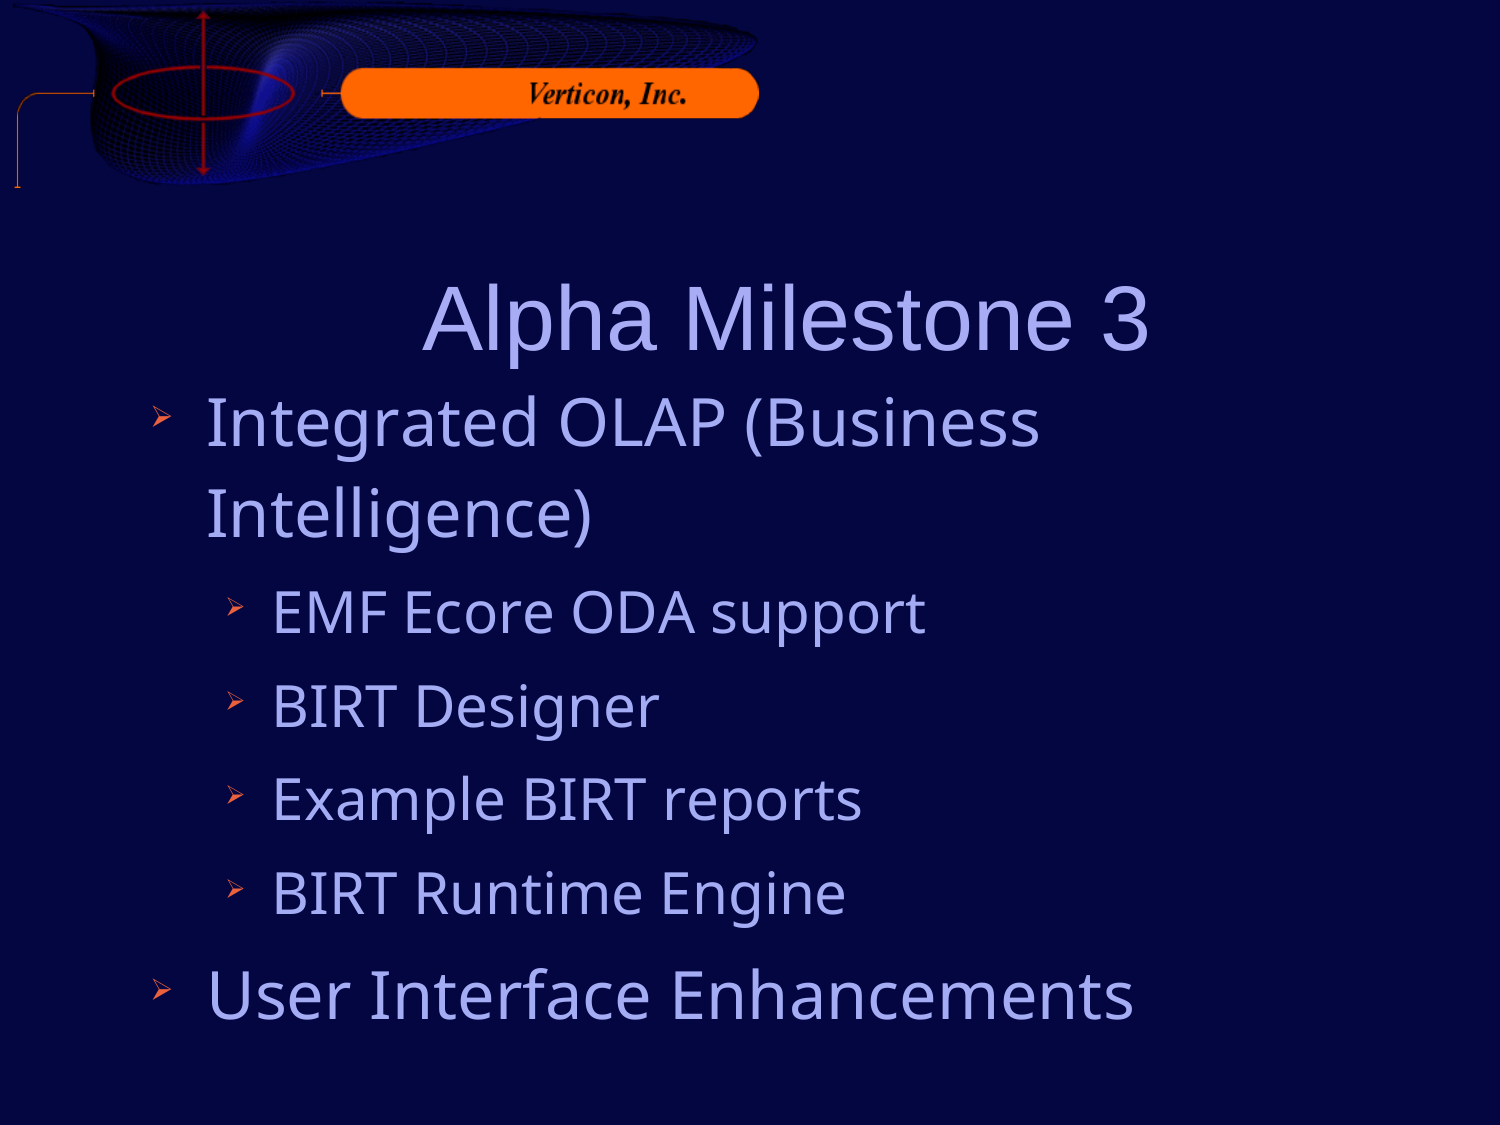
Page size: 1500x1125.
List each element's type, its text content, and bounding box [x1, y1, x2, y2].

picture [8, 0, 759, 188]
list Integrated OLAP (Business Intelligence) EMF Ecore ODA support BIRT Designer Example BIRT reports BIRT Runtime Engine User Interface Enhancements [150, 375, 1385, 1056]
title Alpha Milestone 3 [112, 224, 1463, 413]
